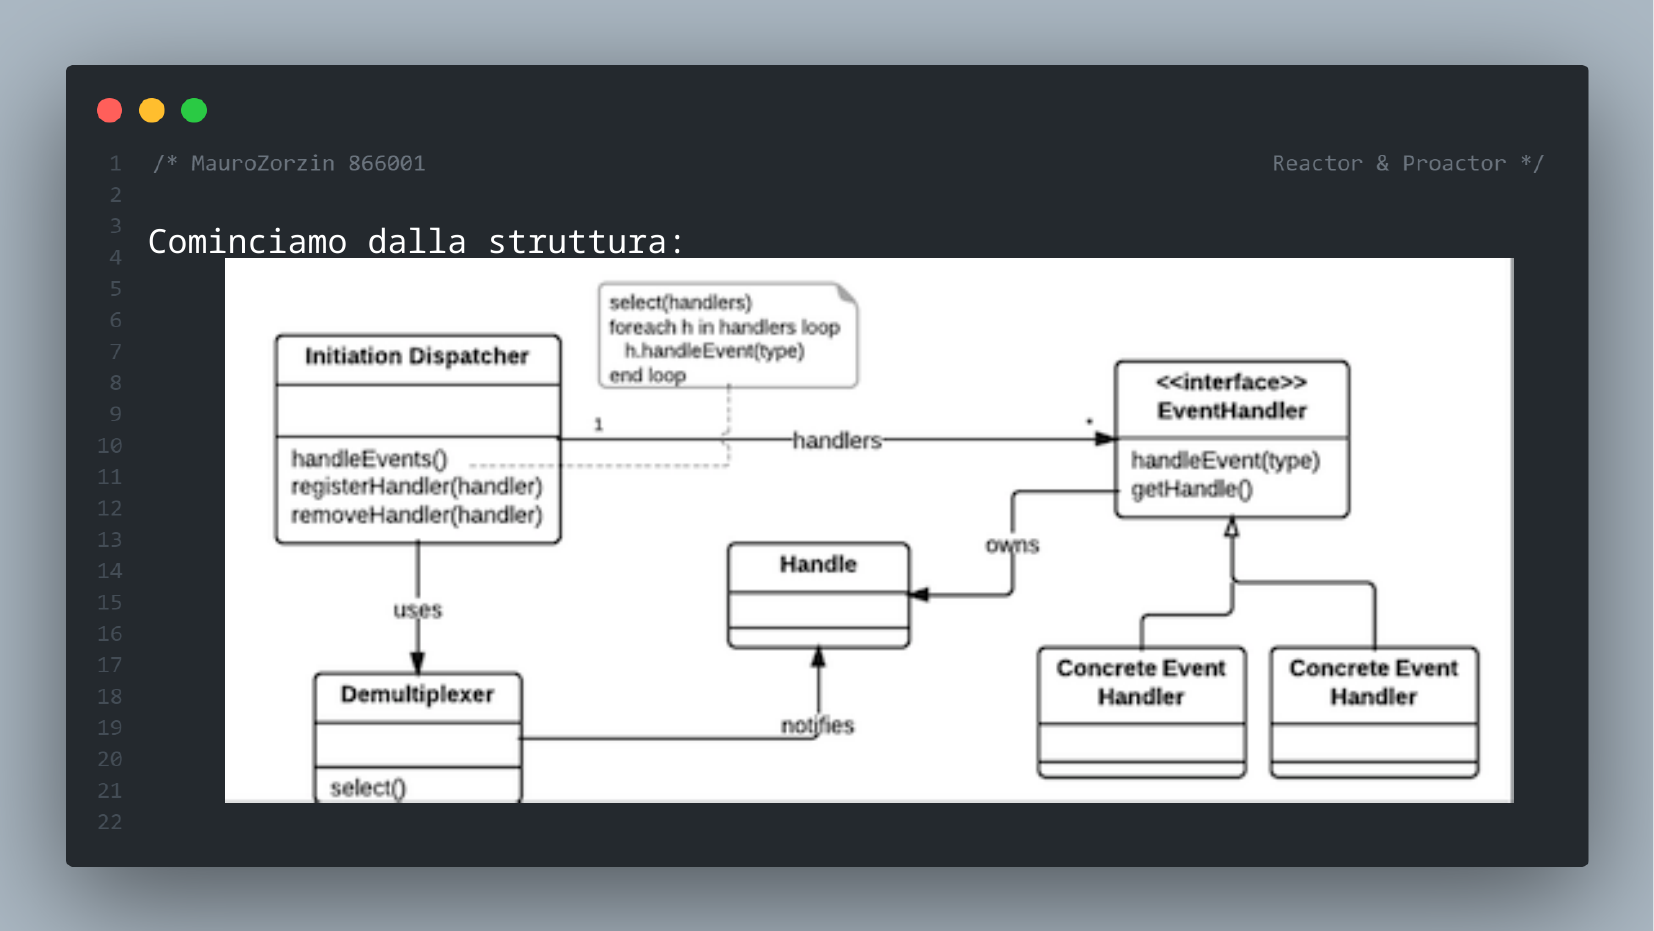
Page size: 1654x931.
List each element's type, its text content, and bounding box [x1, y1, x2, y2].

subtitle Cominciamo dalla struttura: [147, 217, 1536, 758]
picture [0, 0, 1654, 931]
